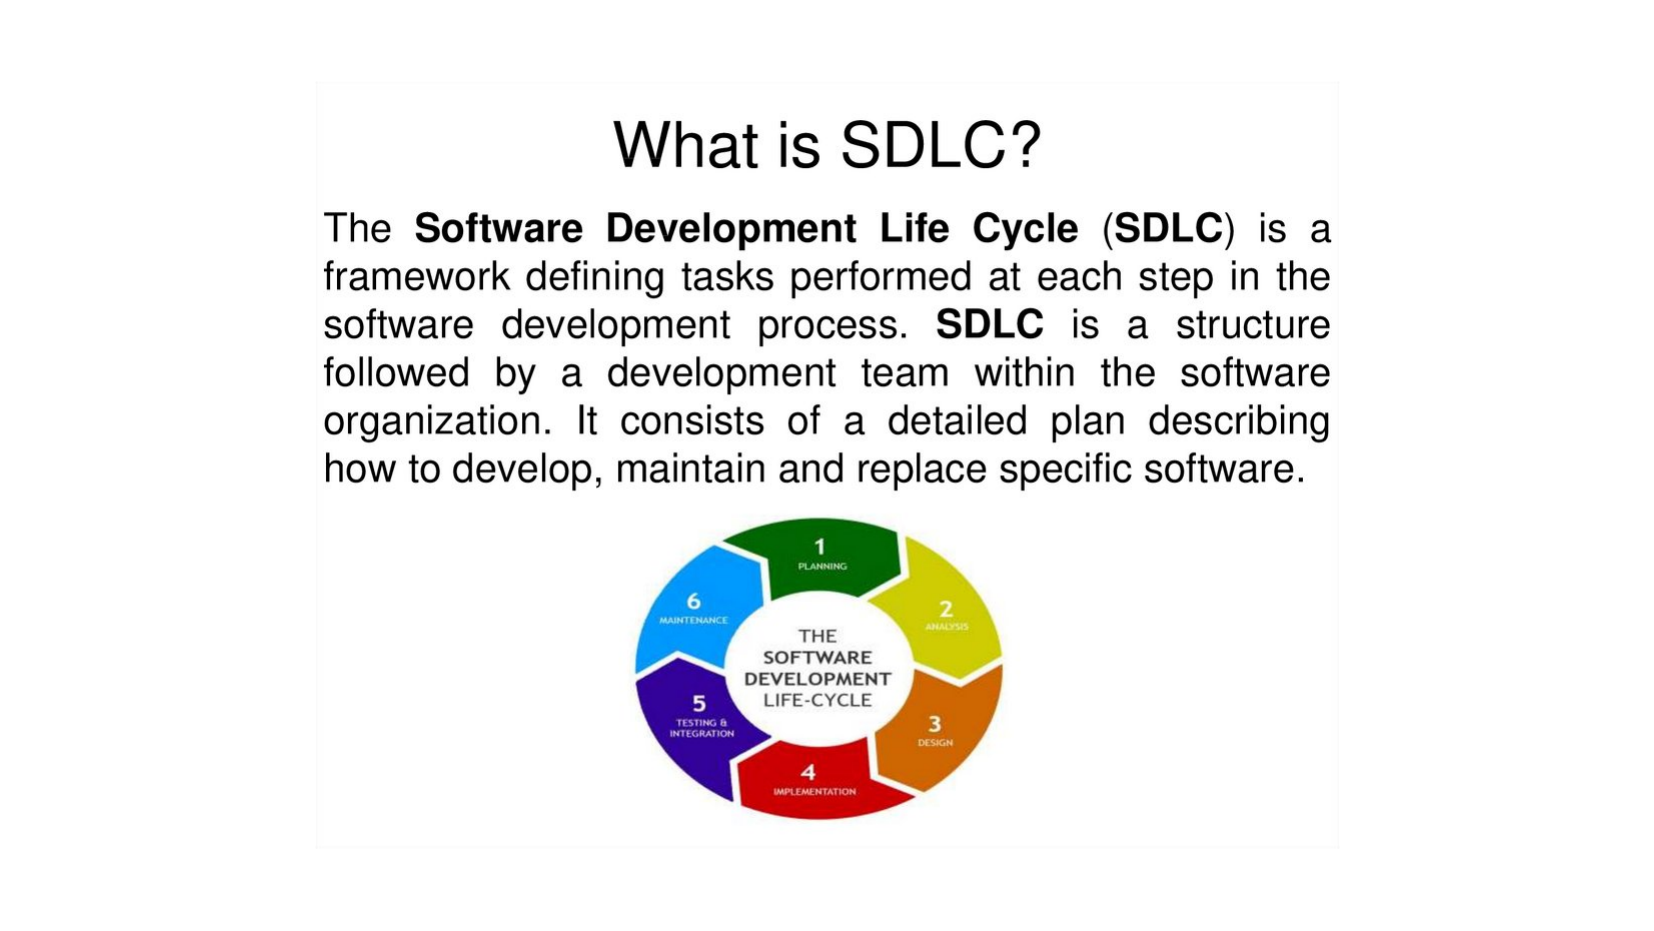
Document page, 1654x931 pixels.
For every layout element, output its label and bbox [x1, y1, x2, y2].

picture [315, 81, 1340, 849]
